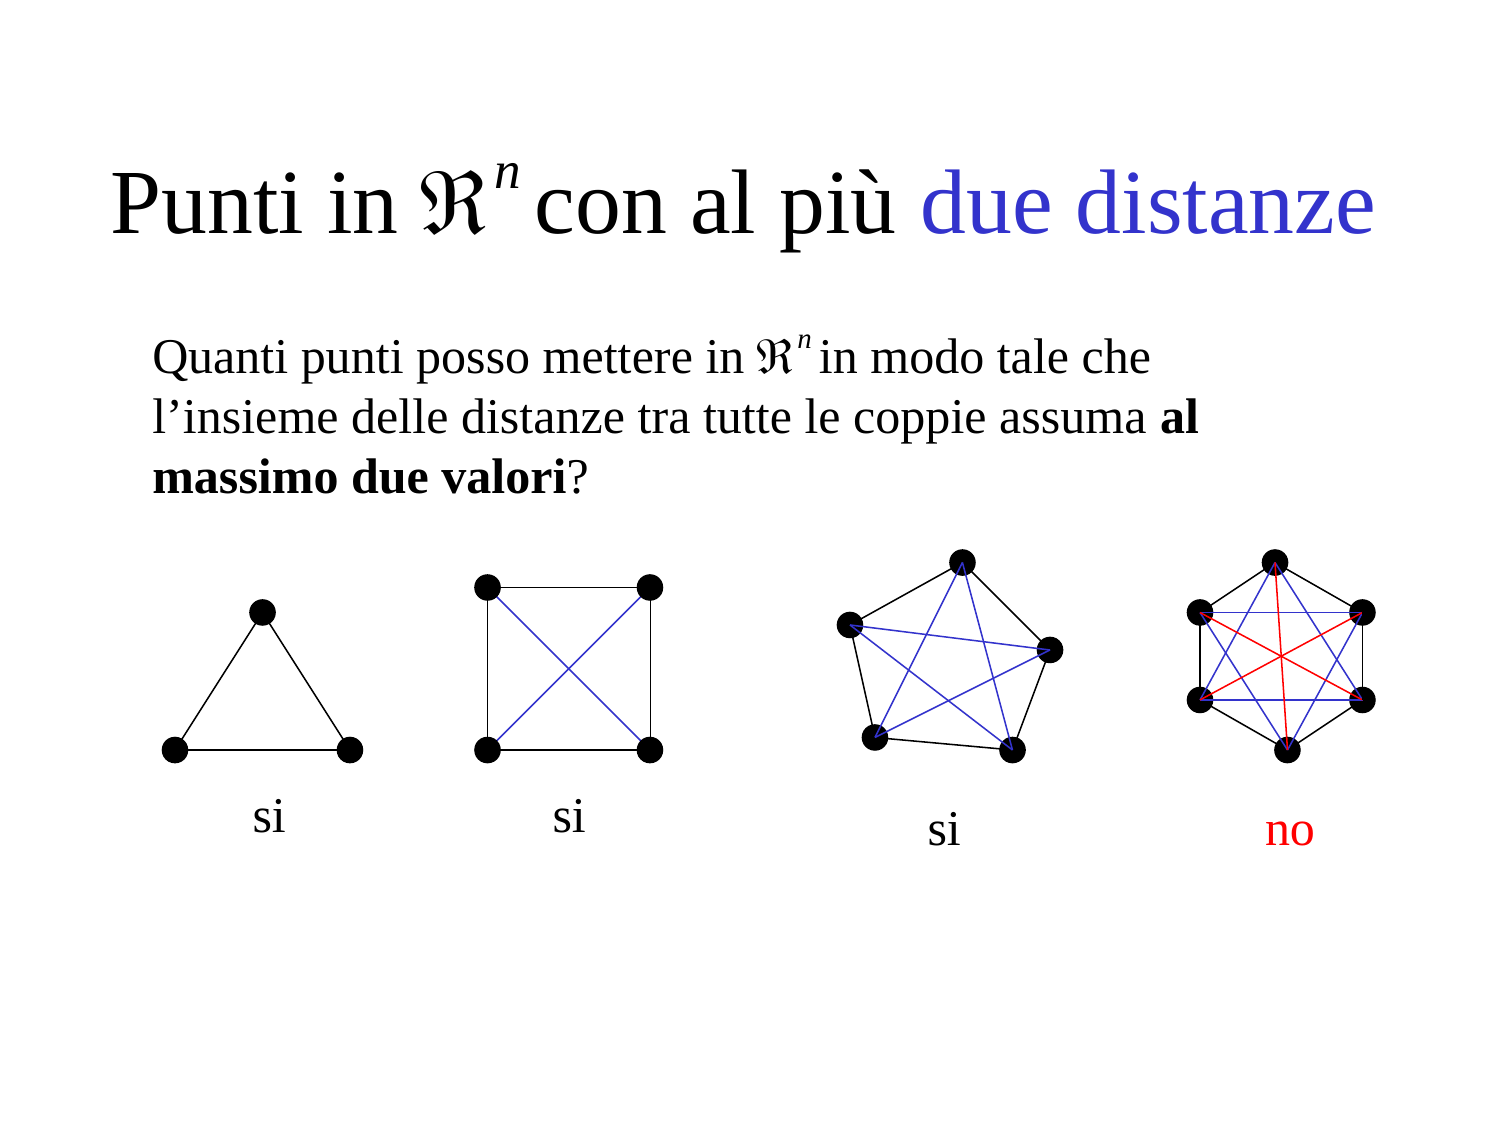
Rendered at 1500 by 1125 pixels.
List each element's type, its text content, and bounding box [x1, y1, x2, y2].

text_box [1352, 687, 1375, 713]
text_box [1350, 607, 1358, 612]
text_box [1003, 738, 1010, 746]
text_box [637, 574, 663, 600]
text_box [162, 737, 188, 763]
text_box [1011, 737, 1016, 745]
text_box [958, 568, 964, 576]
text_box [257, 615, 268, 625]
text_box si [537, 774, 601, 851]
text_box [837, 612, 860, 638]
text_box [999, 738, 1026, 763]
text_box [952, 566, 959, 573]
text_box [874, 724, 879, 733]
text_box [949, 549, 976, 570]
text_box [1039, 653, 1047, 661]
text_box [488, 737, 500, 749]
text_box [1262, 549, 1288, 568]
text_box [1350, 701, 1358, 706]
text_box [1352, 616, 1359, 623]
text_box [637, 588, 650, 601]
text_box [1187, 599, 1210, 625]
text_box [337, 740, 347, 749]
text_box [178, 740, 188, 749]
text_box [879, 727, 886, 734]
text_box [862, 725, 888, 751]
text_box [1270, 568, 1275, 576]
text_box no [1250, 787, 1330, 863]
text_box [637, 737, 650, 749]
text_box [1357, 687, 1362, 696]
text_box [852, 629, 859, 637]
text_box [1204, 689, 1211, 696]
text_box Quanti punti posso mettere in n in modo tale che l’insieme delle distanze tra tutte le coppie assuma al massimo due valori? [137, 311, 1351, 511]
text_box [1274, 744, 1300, 763]
text_box [637, 737, 663, 763]
text_box [1204, 607, 1213, 612]
text_box [474, 574, 501, 600]
text_box [1352, 599, 1375, 625]
text_box si [912, 787, 976, 863]
text_box [1042, 637, 1063, 663]
text_box [474, 737, 500, 763]
title Punti in n con al più due distanze [75, 99, 1413, 288]
text_box [337, 737, 363, 763]
text_box si [237, 774, 301, 851]
text_box [249, 599, 276, 622]
text_box [1037, 642, 1045, 648]
text_box [1187, 687, 1210, 713]
